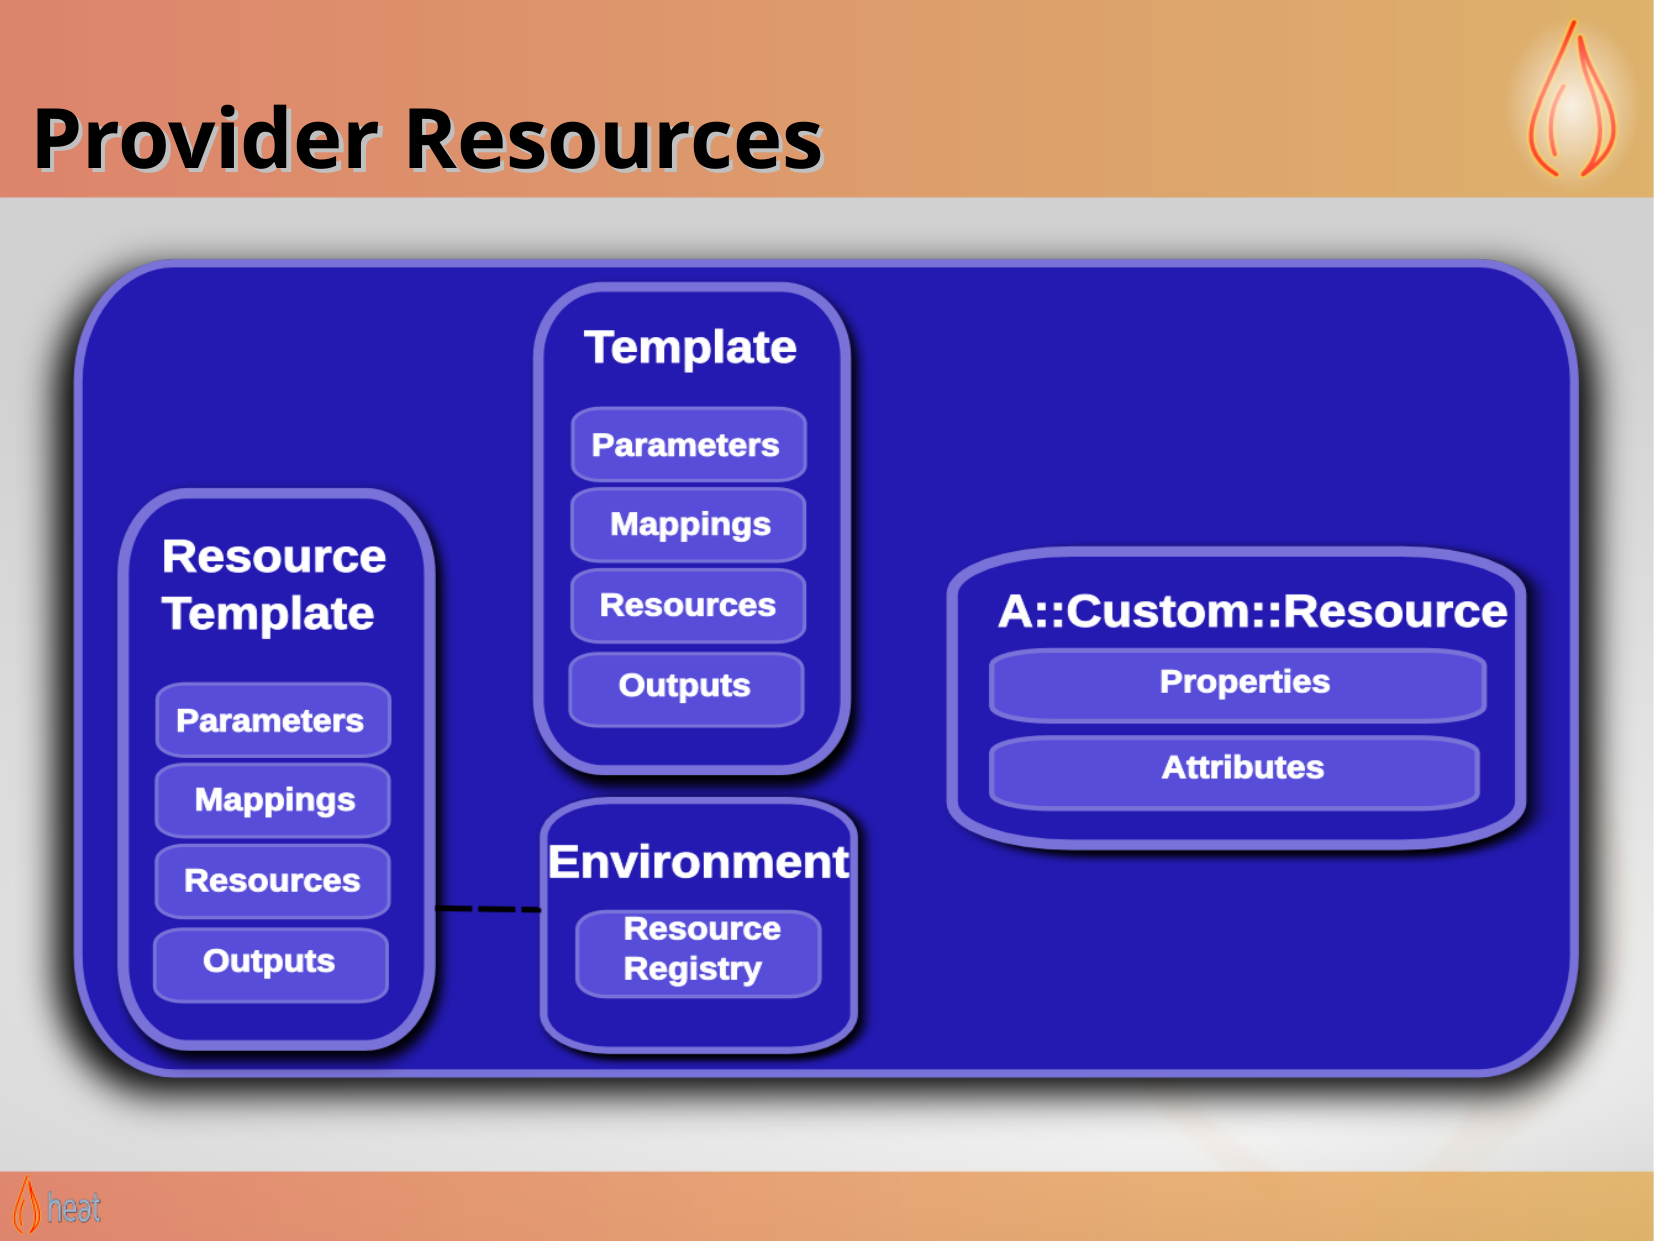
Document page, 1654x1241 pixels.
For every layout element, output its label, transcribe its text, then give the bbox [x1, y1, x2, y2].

title Provider Resources [30, 23, 1606, 224]
picture [0, 0, 1654, 1241]
